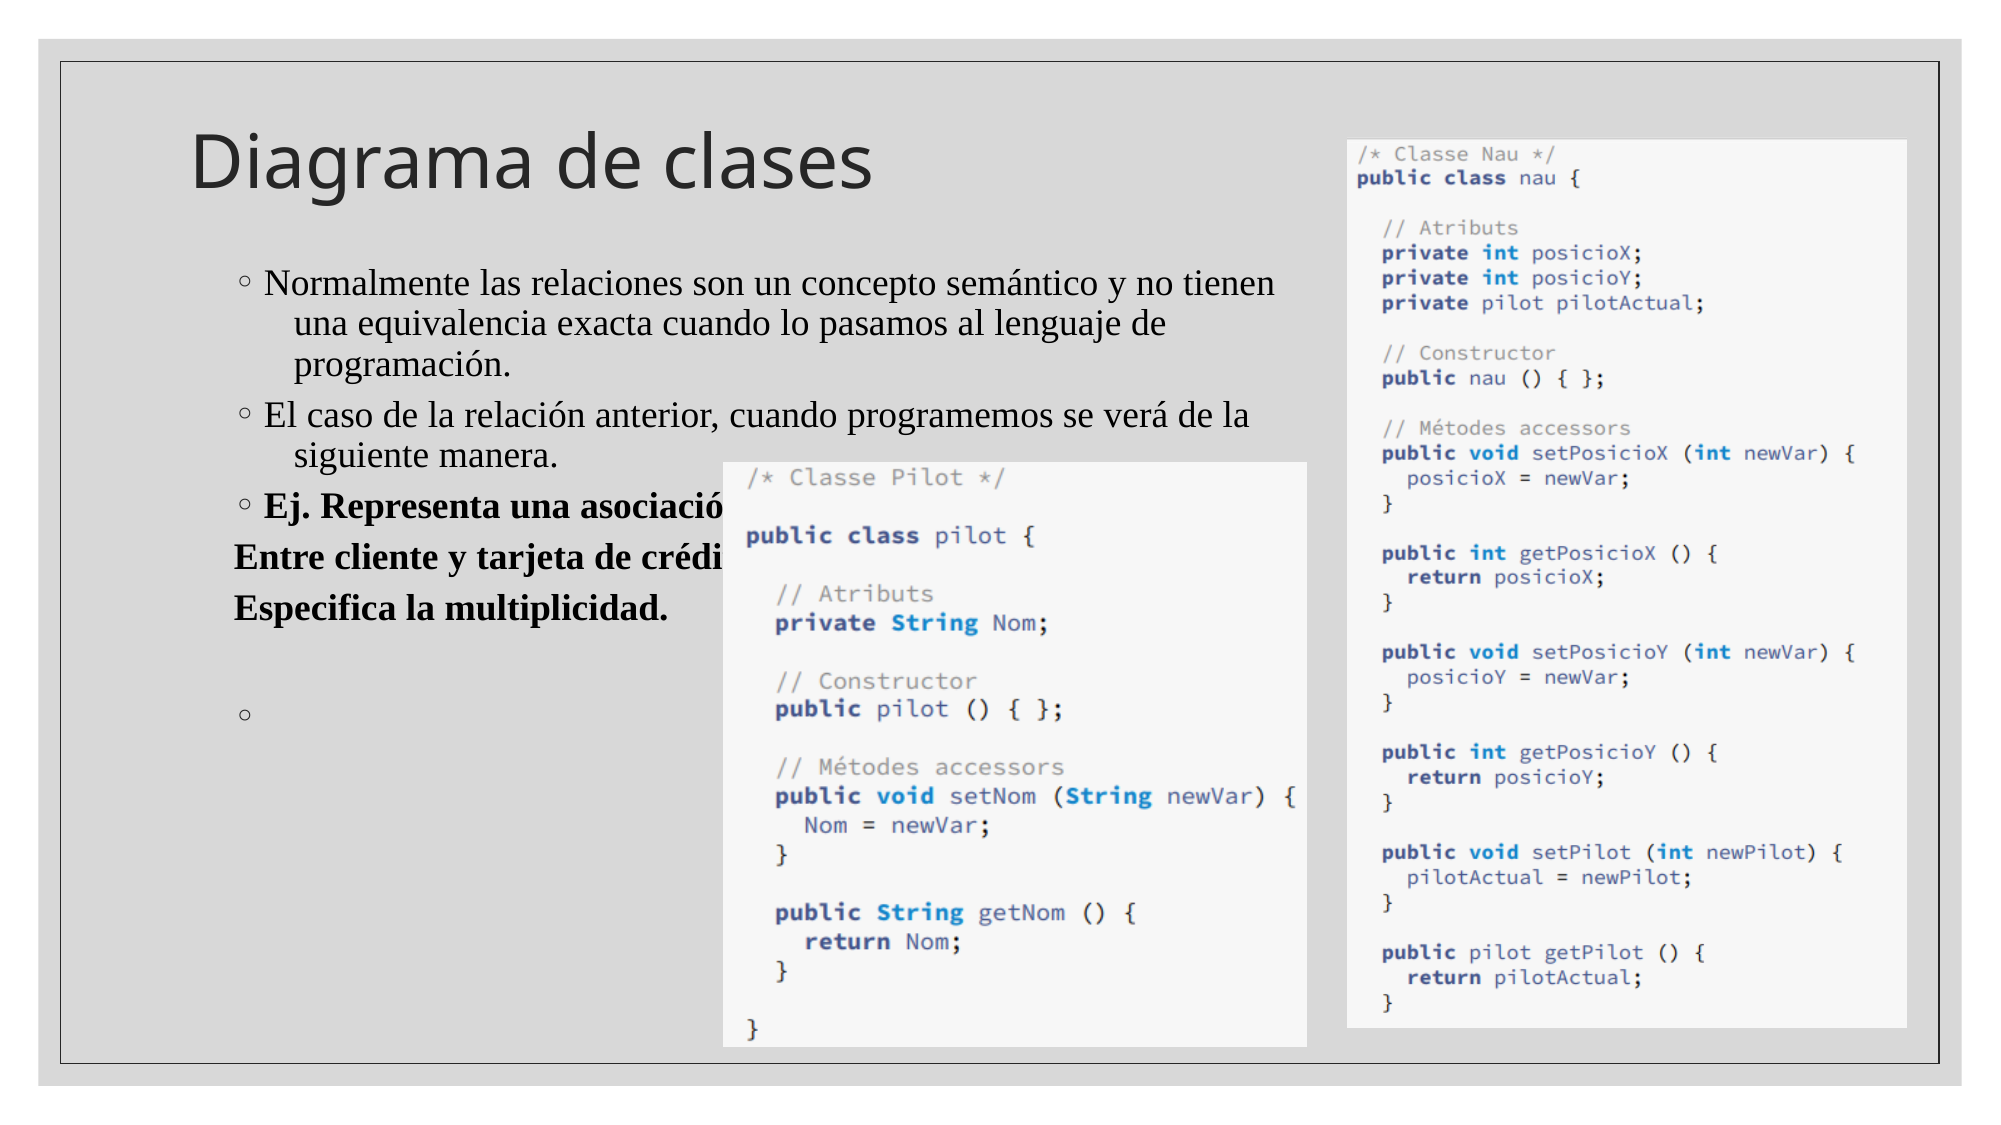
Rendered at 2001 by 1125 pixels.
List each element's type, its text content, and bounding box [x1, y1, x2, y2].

list Normalmente las relaciones son un concepto semántico y no tienen una equivalencia exacta cuando lo pasamos al lenguaje de programación. El caso de la relación anterior, cuando programemos se verá de la siguiente manera. Ej. Representa una asociación Entre cliente y tarjeta de crédito. Especifica la multiplicidad. [128, 255, 1326, 988]
title Diagrama de clases [174, 105, 1825, 224]
picture [723, 462, 1307, 1047]
picture [1347, 137, 1907, 1028]
